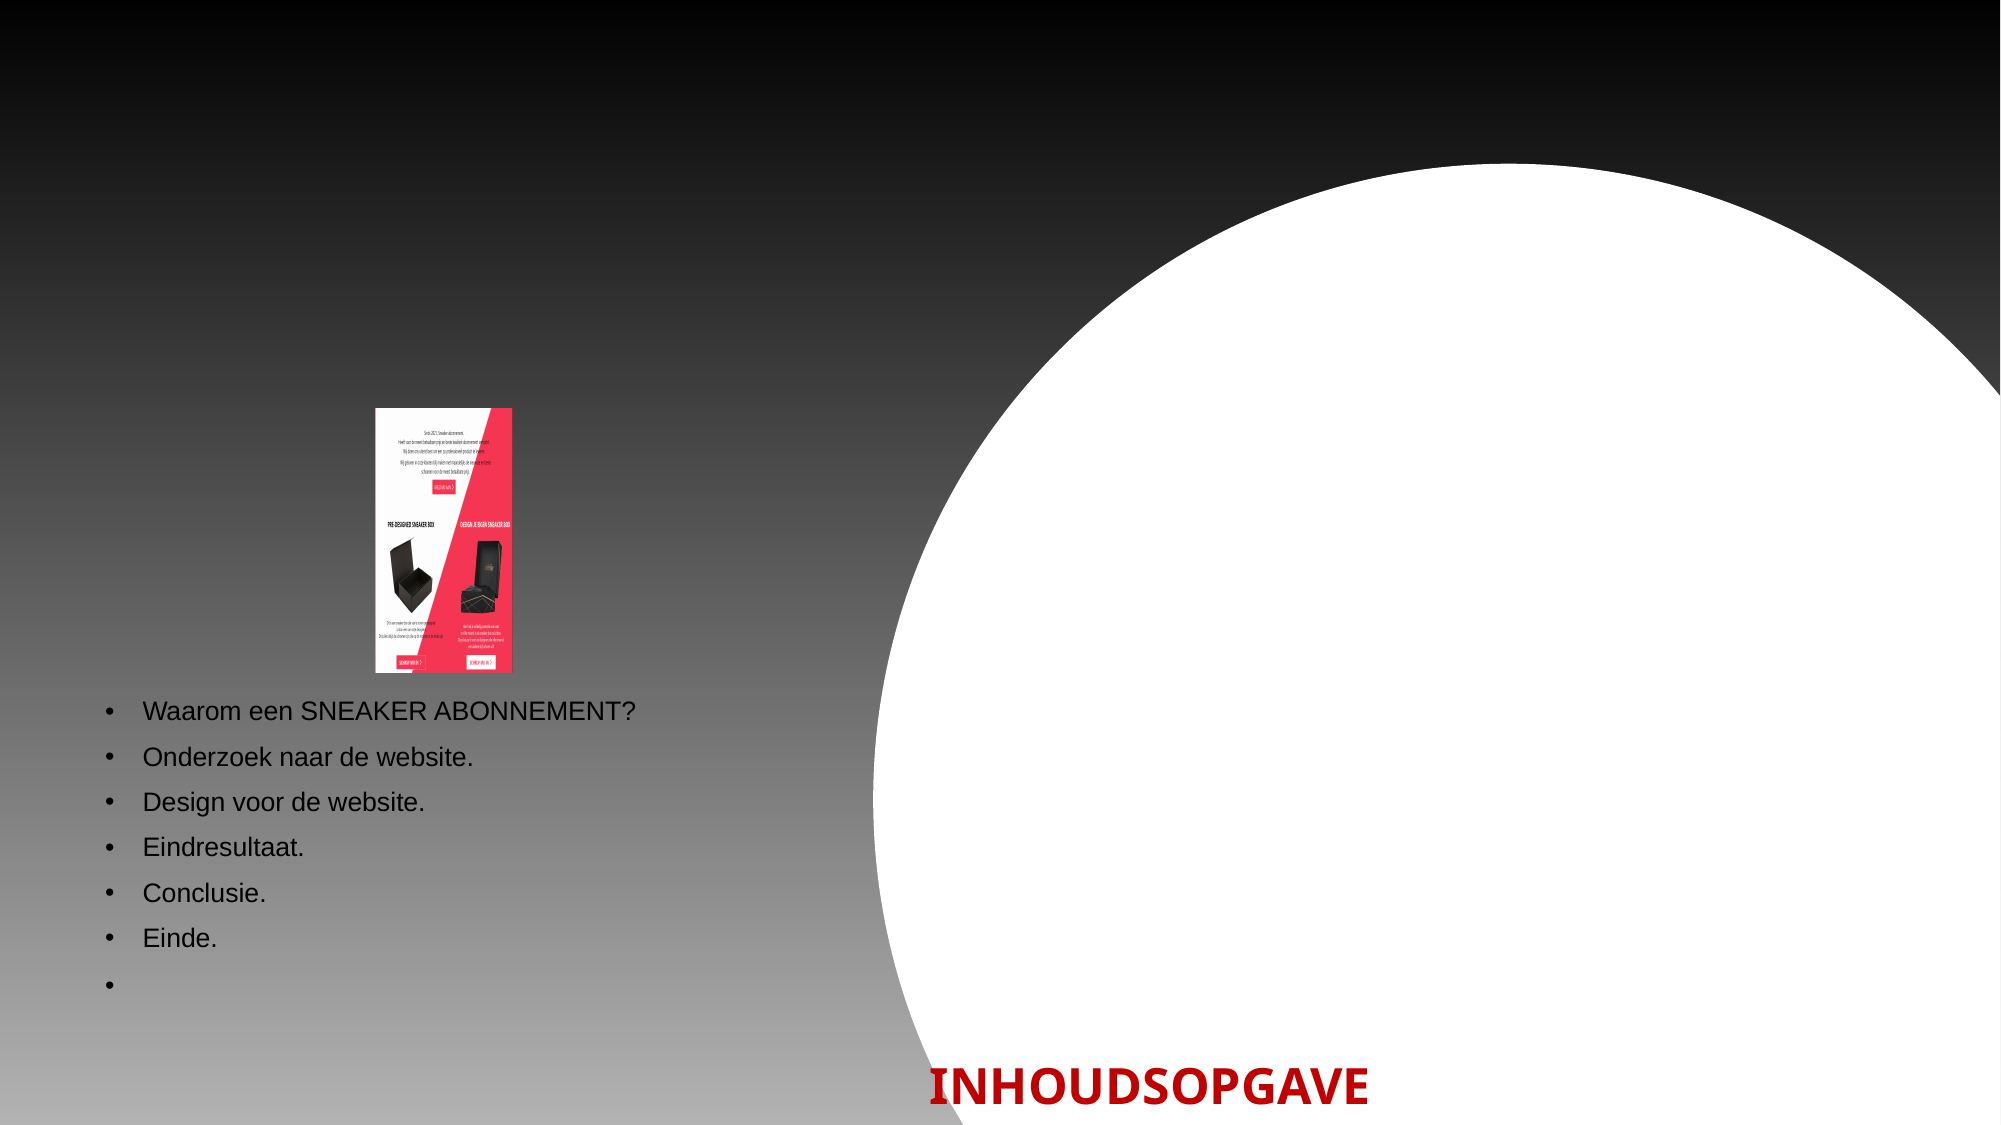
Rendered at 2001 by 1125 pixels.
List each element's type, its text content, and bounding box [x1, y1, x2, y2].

title INHOUDSOPGAVE [105, 82, 949, 326]
picture [914, 205, 2000, 1124]
list Waarom een SNEAKER ABONNEMENT? Onderzoek naar de website. Design voor de website. Eindresultaat. Conclusie. Einde. [105, 408, 890, 963]
